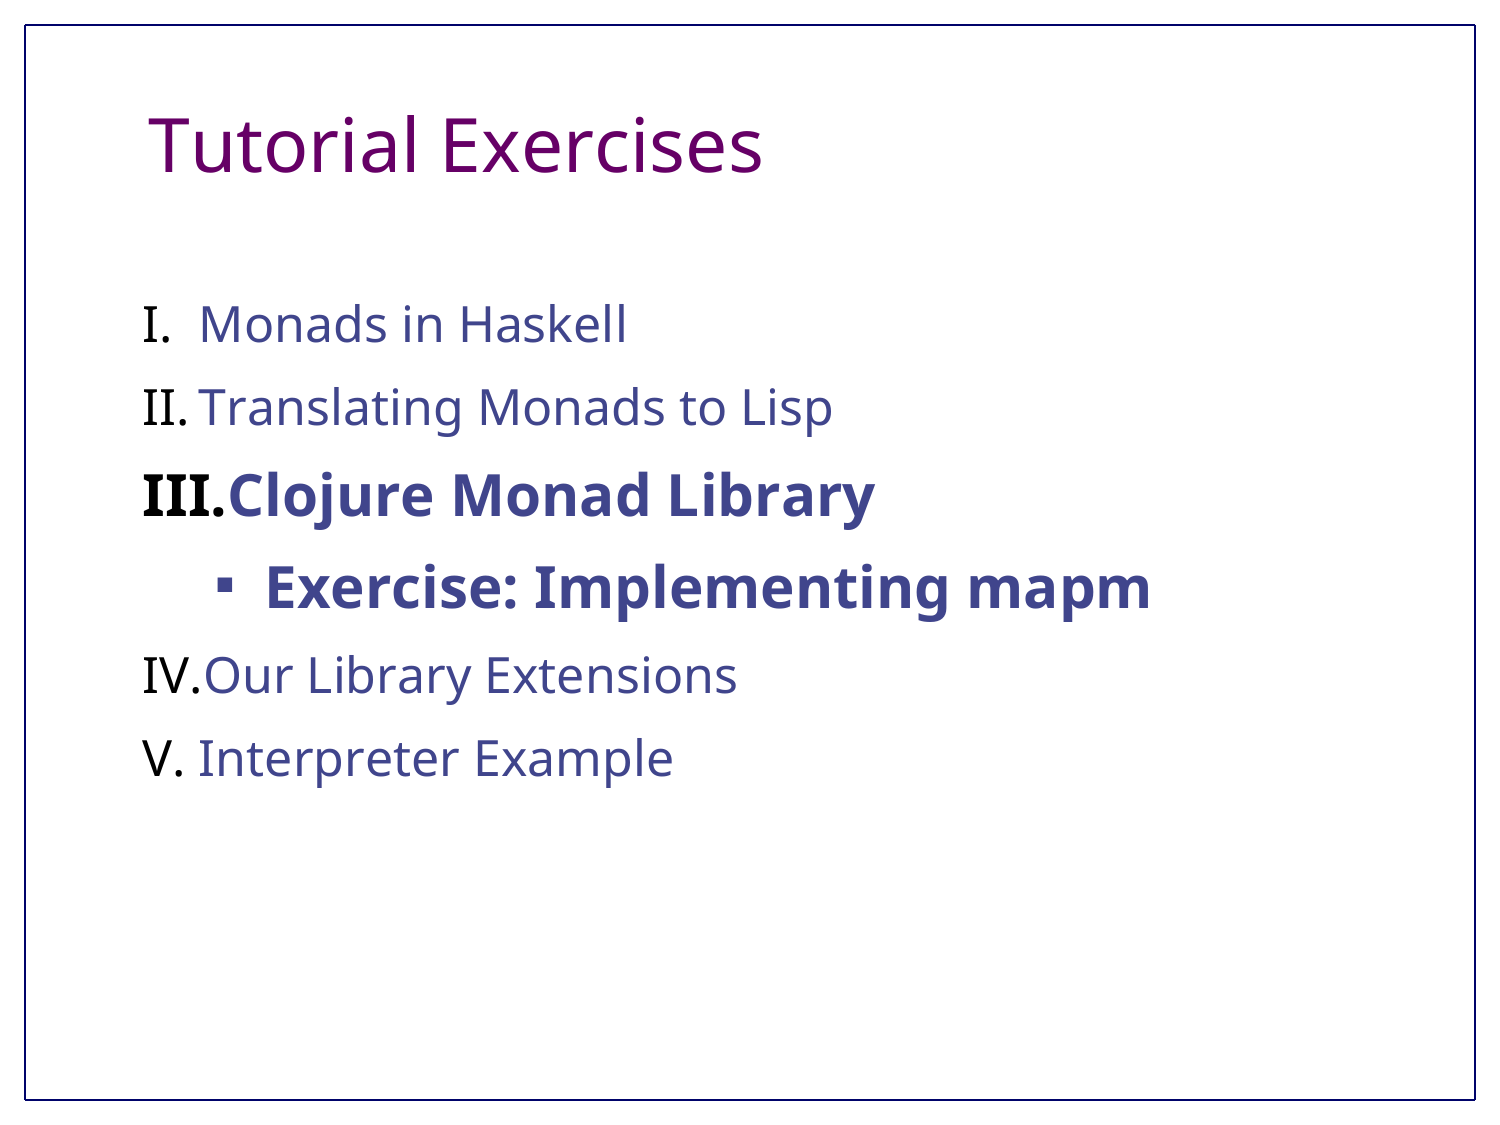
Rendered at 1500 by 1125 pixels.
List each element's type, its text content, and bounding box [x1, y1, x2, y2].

list Monads in Haskell Translating Monads to Lisp Clojure Monad Library Exercise: Implementing mapm Our Library Extensions Interpreter Example [142, 289, 1418, 950]
title Tutorial Exercises [148, 49, 1386, 238]
